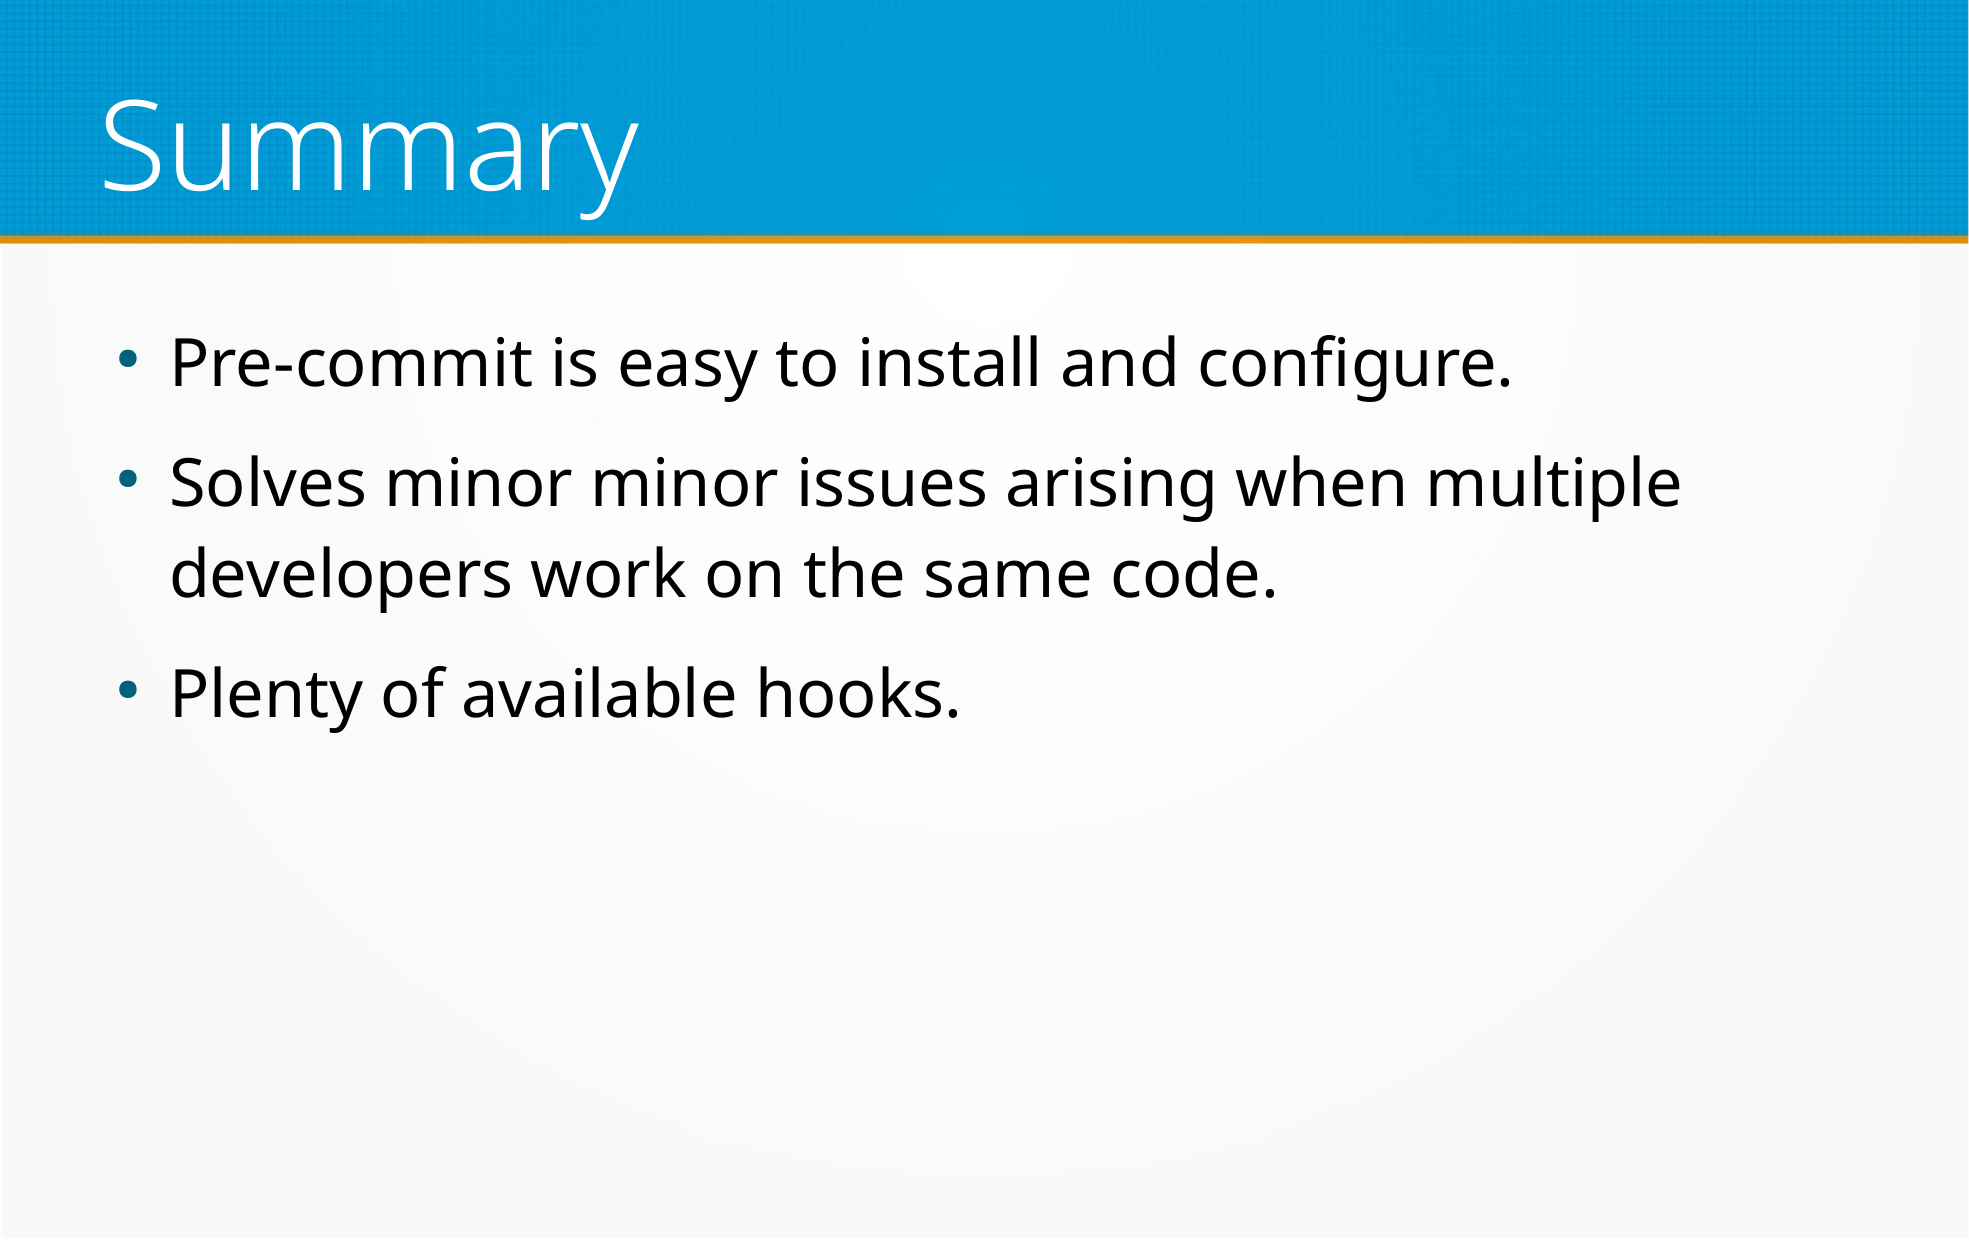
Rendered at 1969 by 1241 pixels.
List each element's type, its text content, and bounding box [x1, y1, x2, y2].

picture [0, 233, 1969, 1241]
list Pre-commit is easy to install and configure. Solves minor minor issues arising when multiple developers work on the same code. Plenty of available hooks. [98, 315, 1861, 1081]
title Summary [98, 19, 1870, 227]
